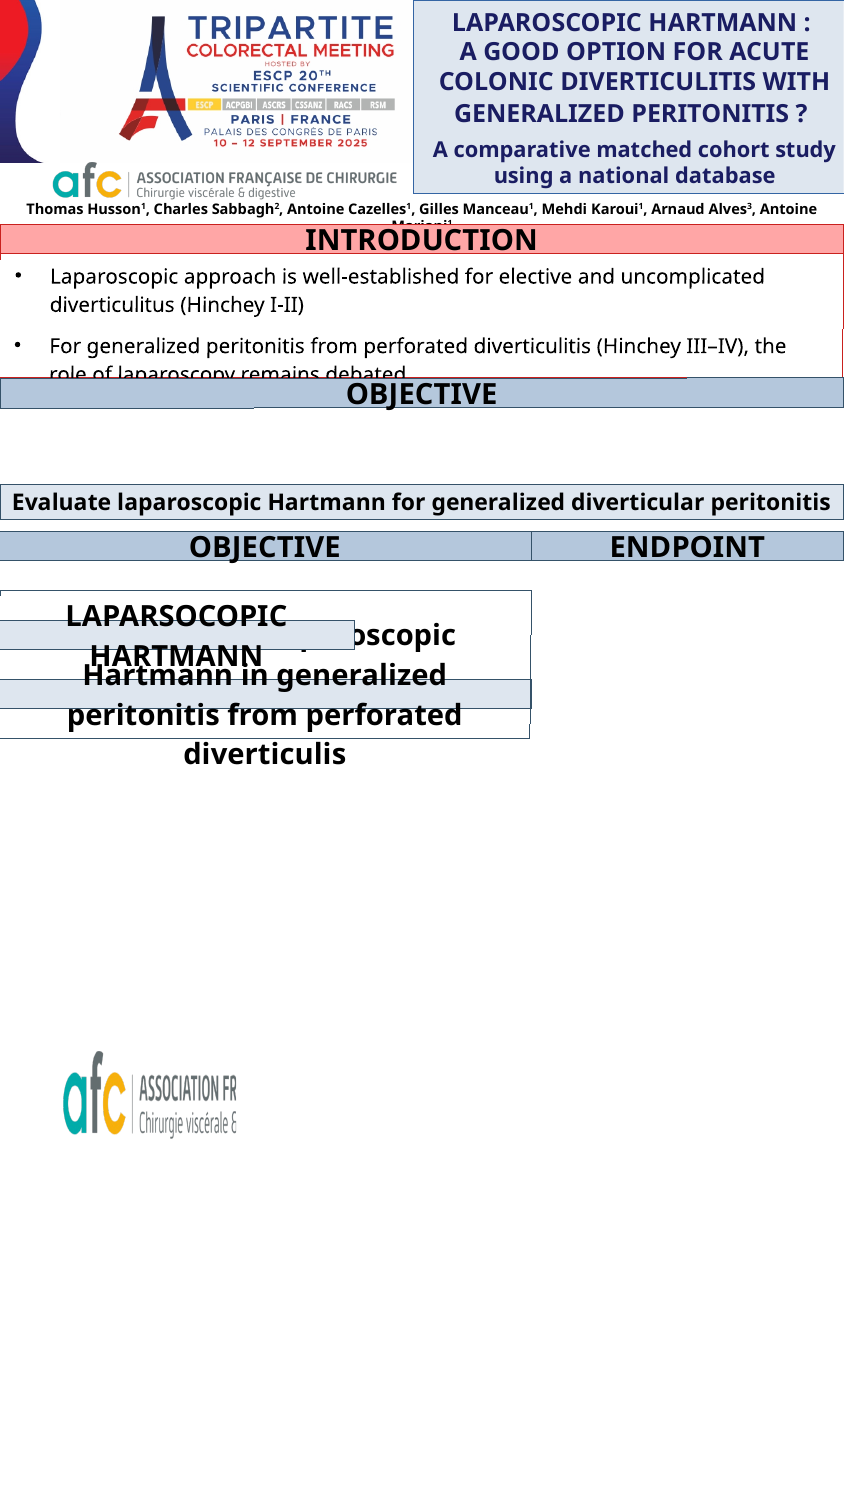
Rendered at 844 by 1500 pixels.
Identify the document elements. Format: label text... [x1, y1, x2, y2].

text_box Thomas Husson1, Charles Sabbagh2, Antoine Cazelles1, Gilles Manceau1, Mehdi Karoui1, Arnaud Alves3, Antoine Mariani1 [0, 192, 844, 224]
text_box LAPARSOCOPIC HARTMANN [0, 620, 355, 650]
text_box ENDPOINT [531, 531, 844, 561]
text_box OBJECTIVE [0, 531, 531, 561]
picture [58, 1037, 237, 1152]
text_box = To evaluate laparoscopic Hartmann in generalized peritonitis from perforated diverticulis [0, 679, 530, 709]
text_box INTRODUCTION [0, 224, 844, 254]
text_box LAPAROSCOPIC HARTMANN : A GOOD OPTION FOR ACUTE COLONIC DIVERTICULITIS WITH GENERALIZED PERITONITIS ? A comparative matched cohort study using a national database [413, 0, 844, 194]
text_box Laparoscopic approach is well-established for elective and uncomplicated diverticulitus (Hinchey I-II) For generalized peritonitis from perforated diverticulitis (Hinchey III–IV), the role of laparoscopy remains debated. [0, 254, 844, 378]
text_box Evaluate laparoscopic Hartmann for generalized diverticular peritonitis [0, 484, 844, 520]
picture [0, 0, 413, 205]
text_box OBJECTIVE [0, 377, 844, 409]
